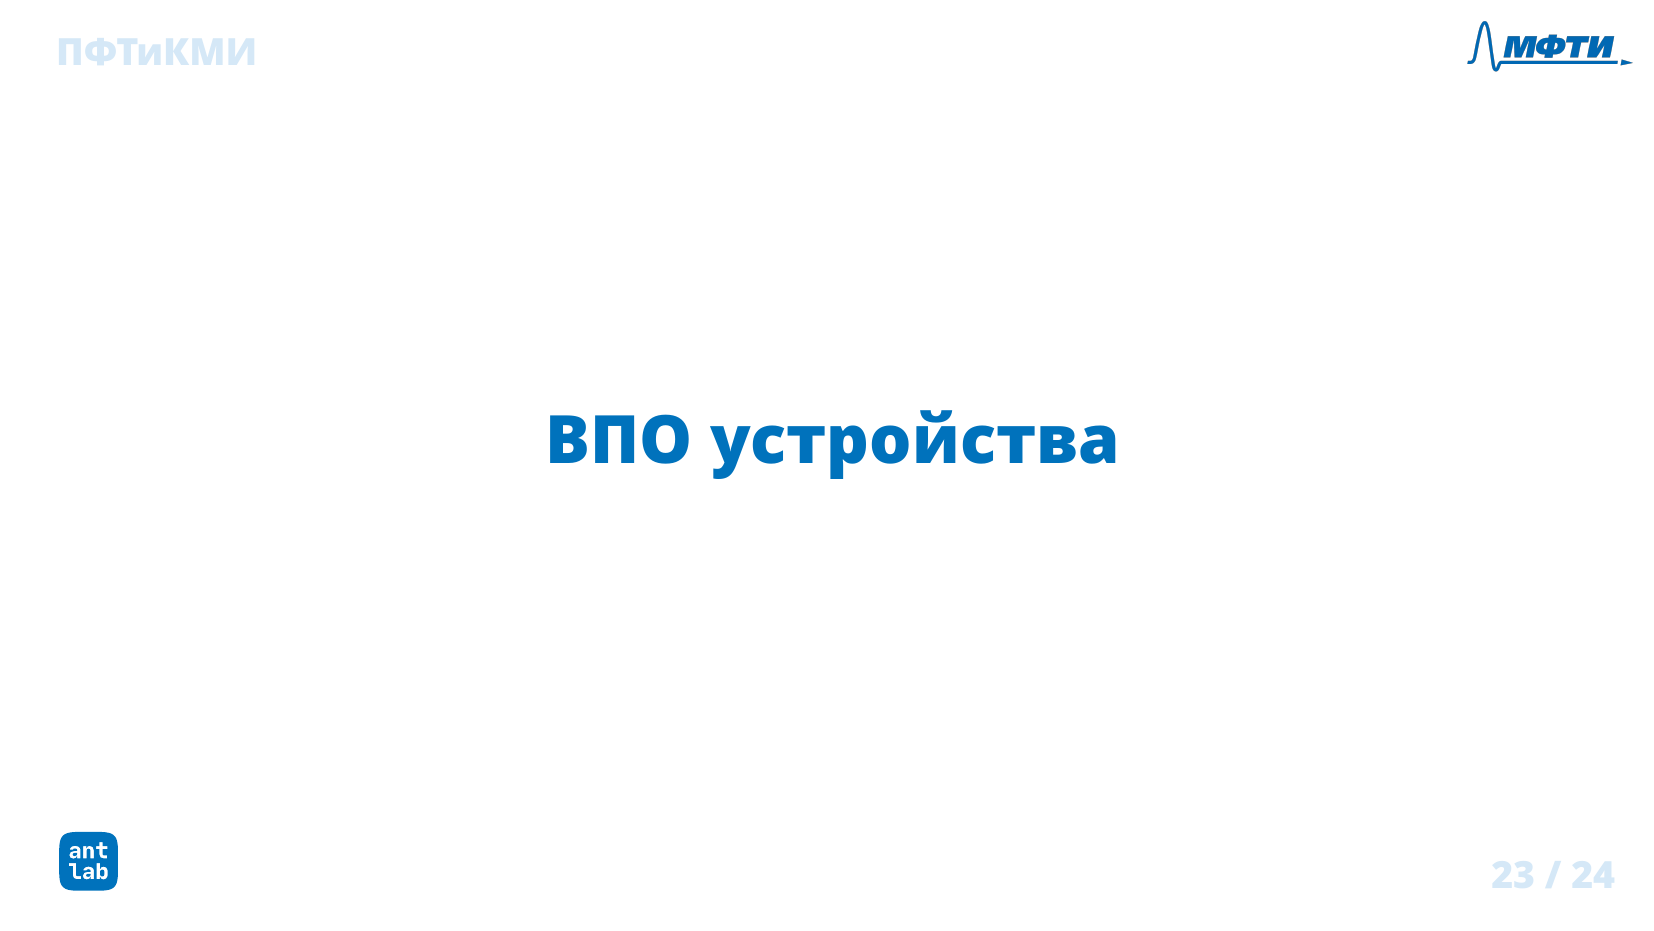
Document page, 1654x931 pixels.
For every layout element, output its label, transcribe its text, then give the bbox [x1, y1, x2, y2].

picture [1446, 0, 1654, 93]
title ВПО устройства [88, 359, 1577, 515]
